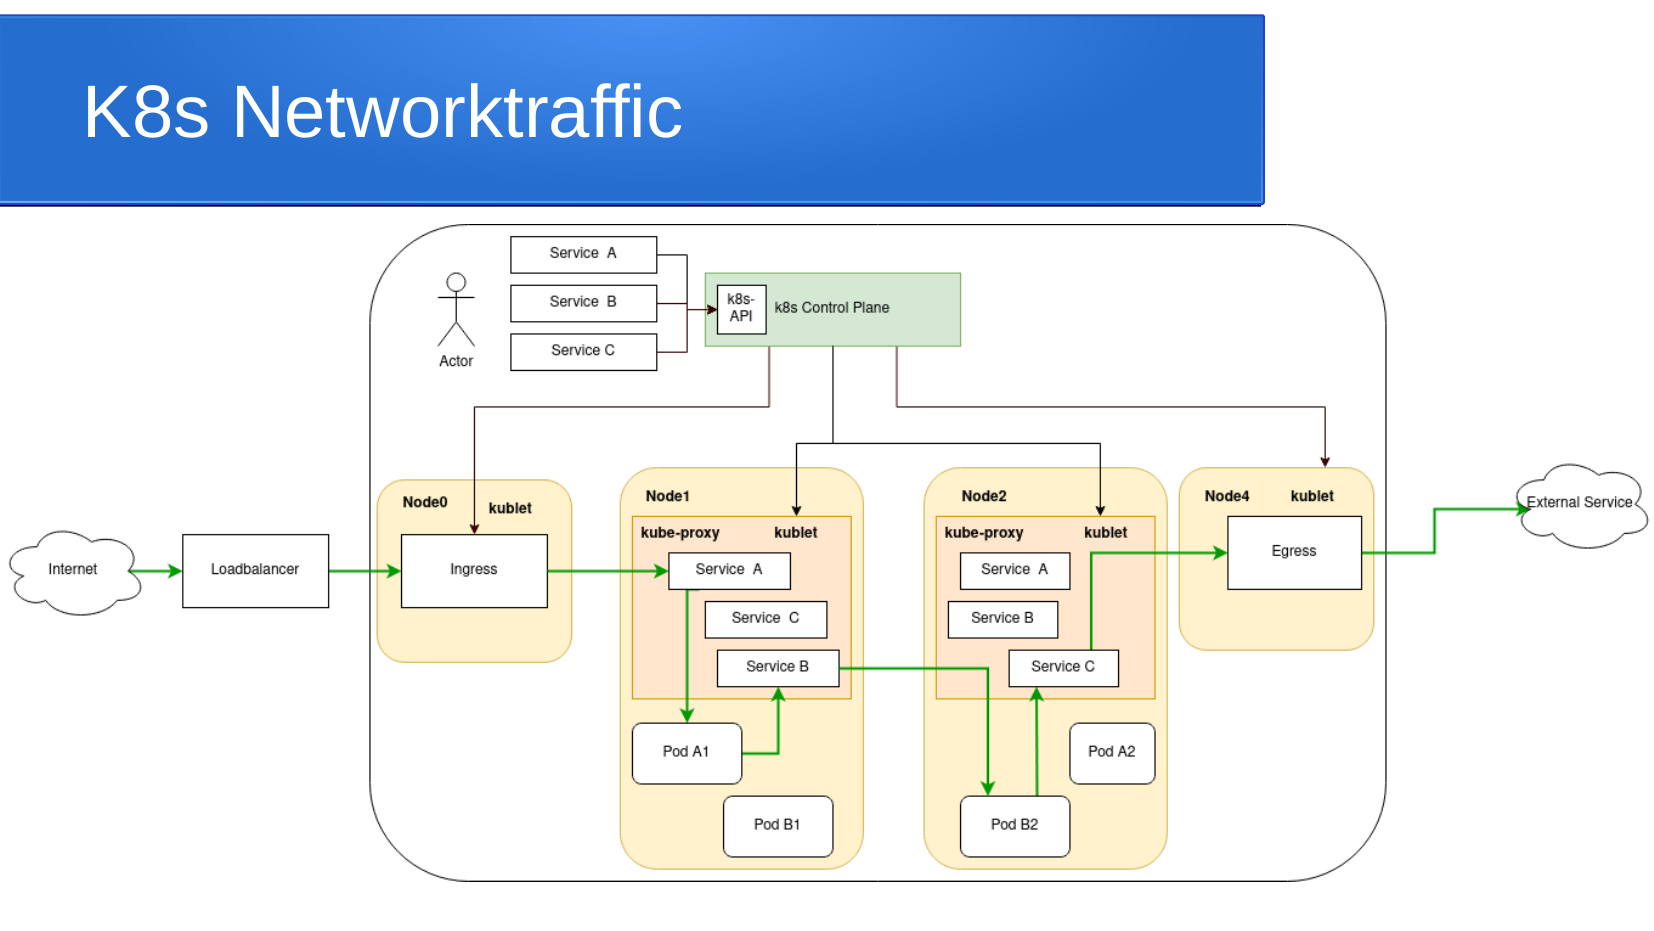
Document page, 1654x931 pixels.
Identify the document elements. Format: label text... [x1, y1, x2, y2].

picture [0, 224, 1654, 882]
title K8s Networktraffic [82, 35, 1235, 189]
